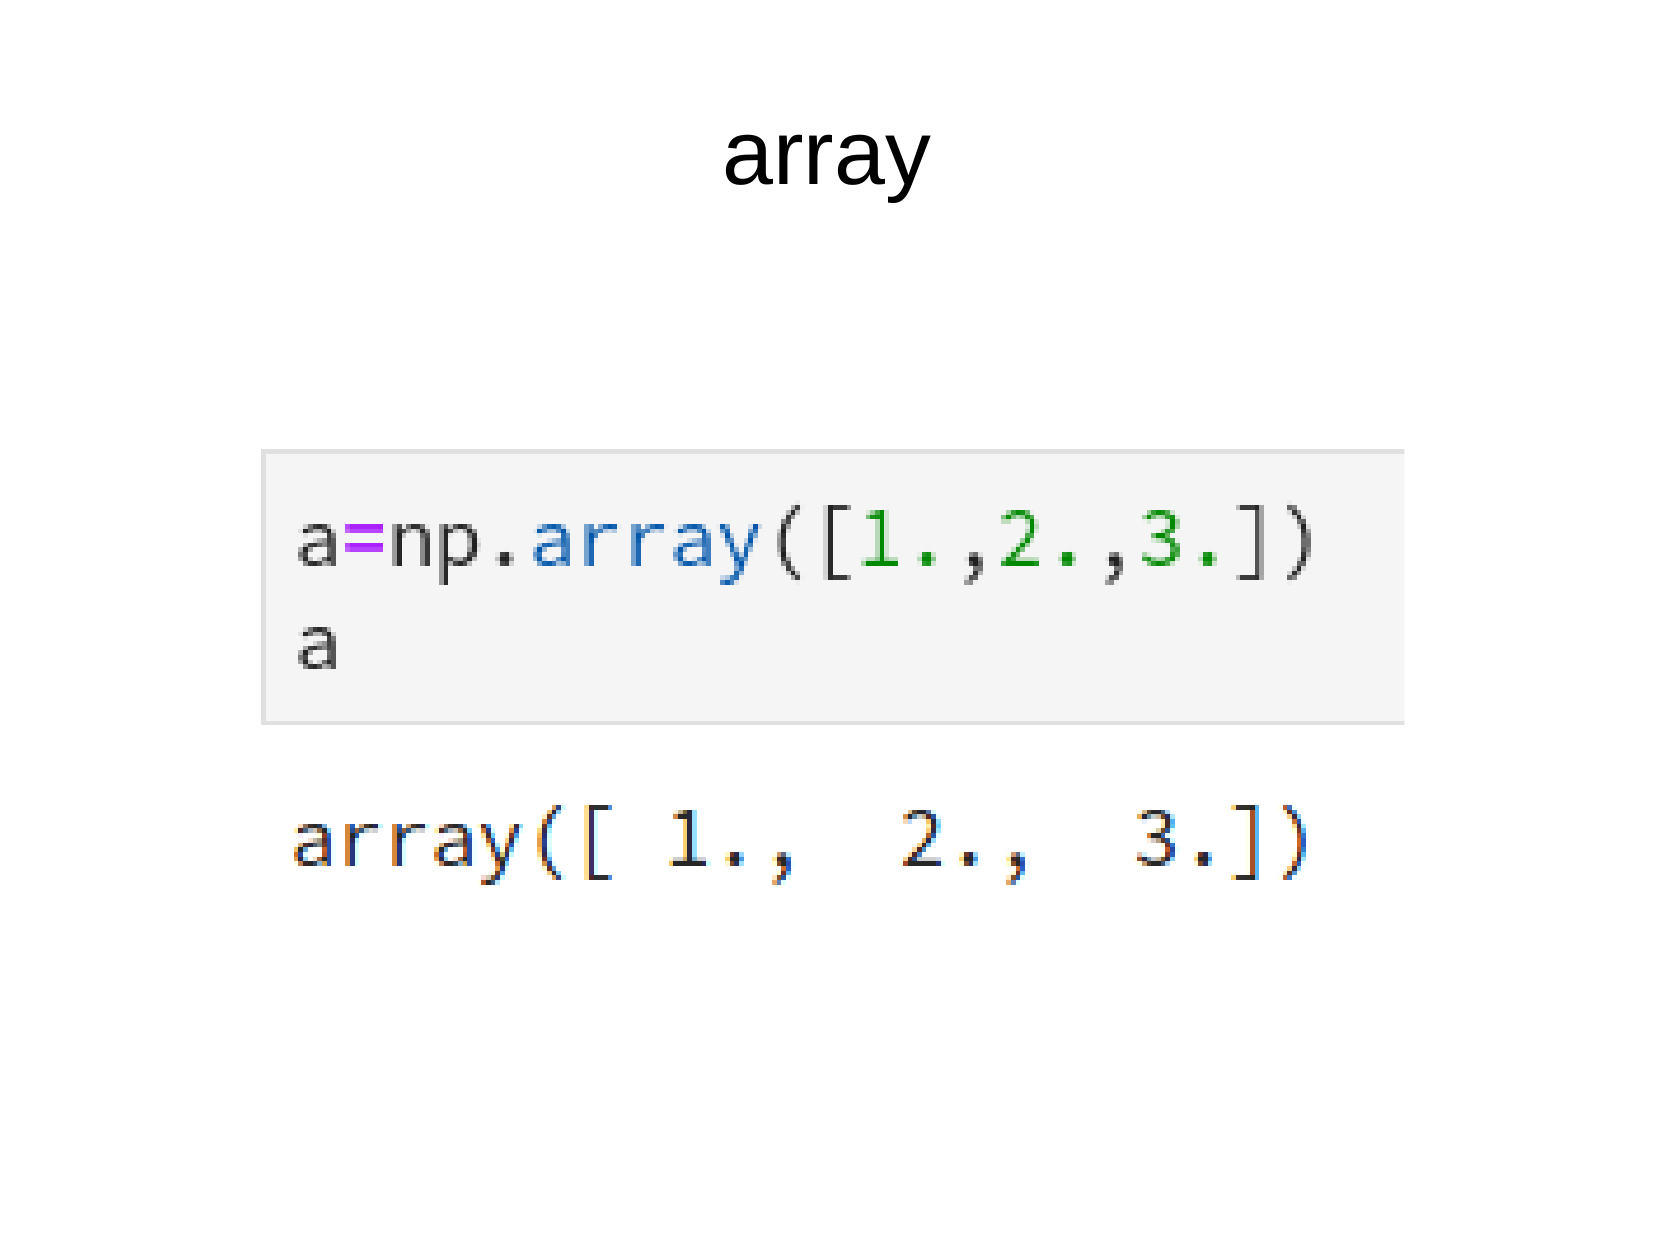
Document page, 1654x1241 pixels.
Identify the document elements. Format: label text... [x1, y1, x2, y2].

title array [82, 49, 1571, 257]
picture [224, 354, 1405, 993]
